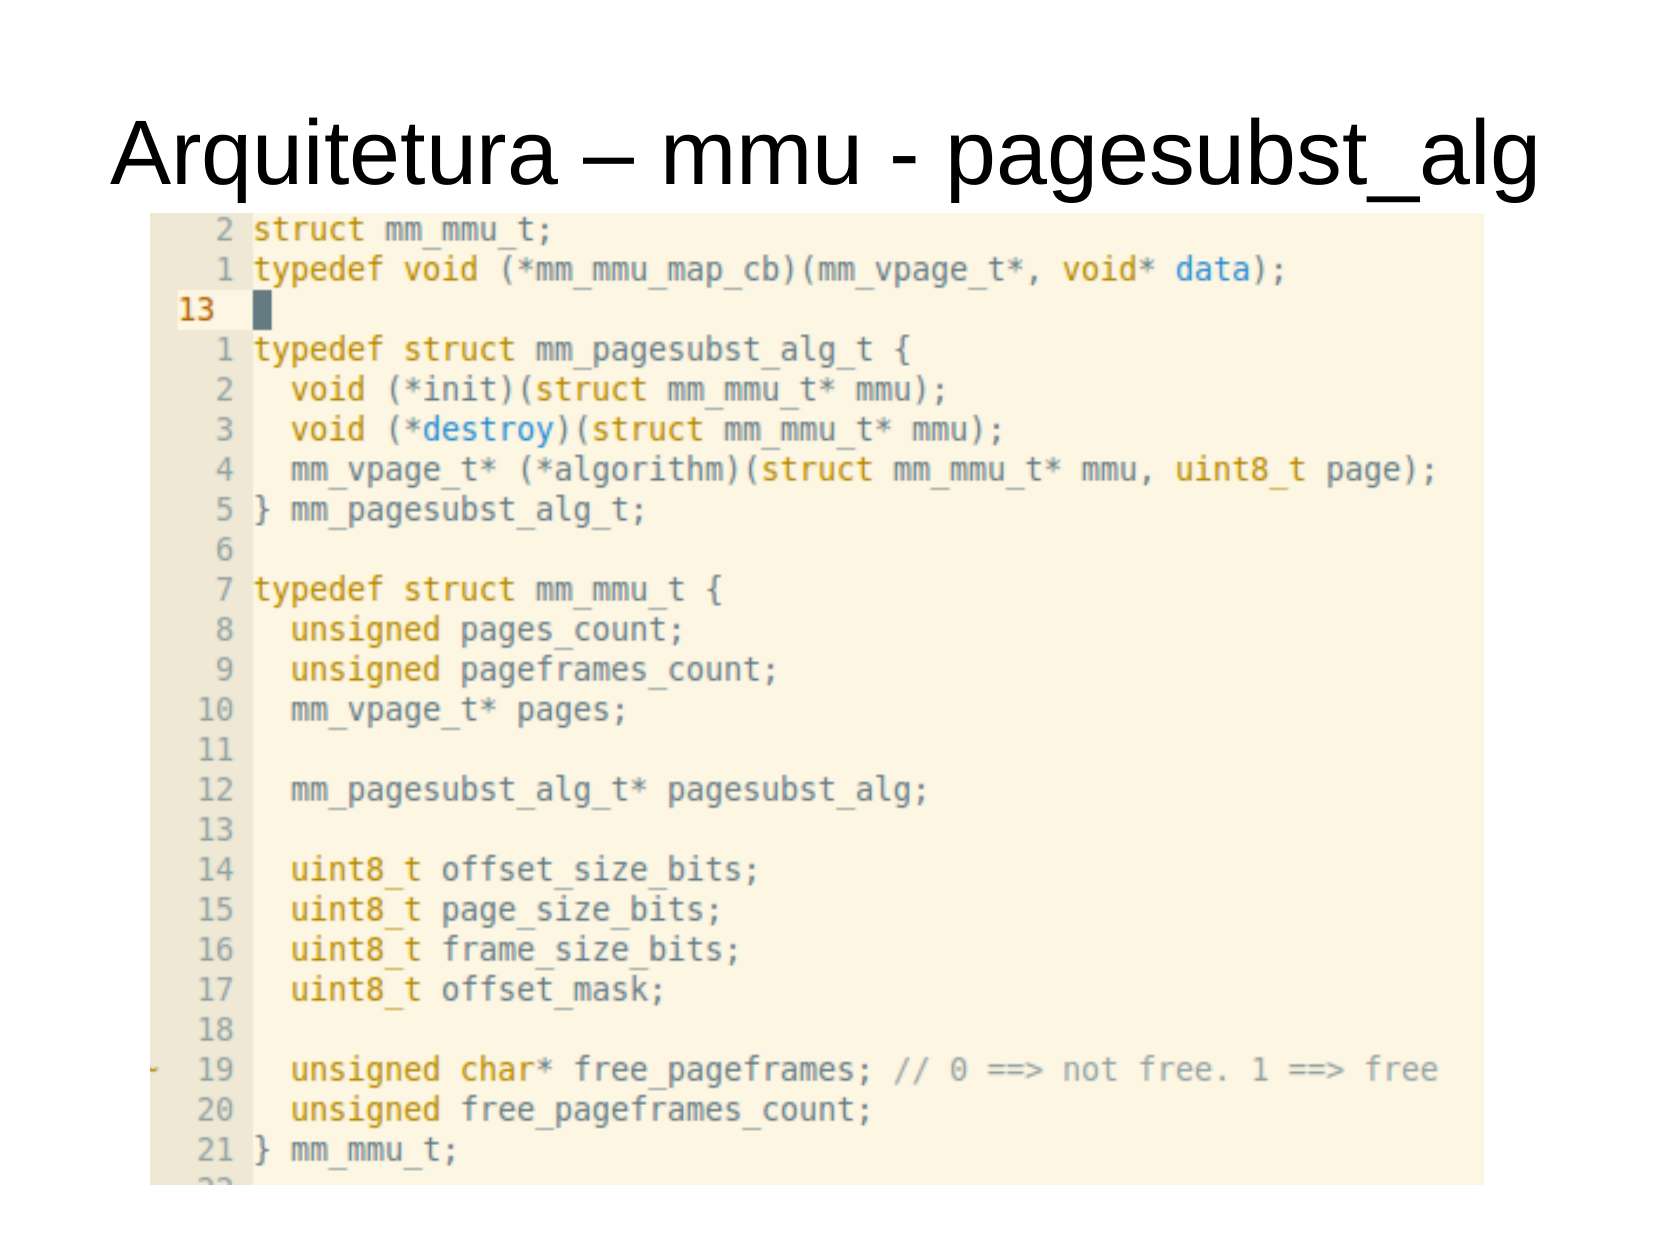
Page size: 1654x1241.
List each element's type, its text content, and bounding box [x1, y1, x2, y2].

picture [150, 213, 1484, 1186]
title Arquitetura – mmu - pagesubst_alg [82, 49, 1571, 257]
